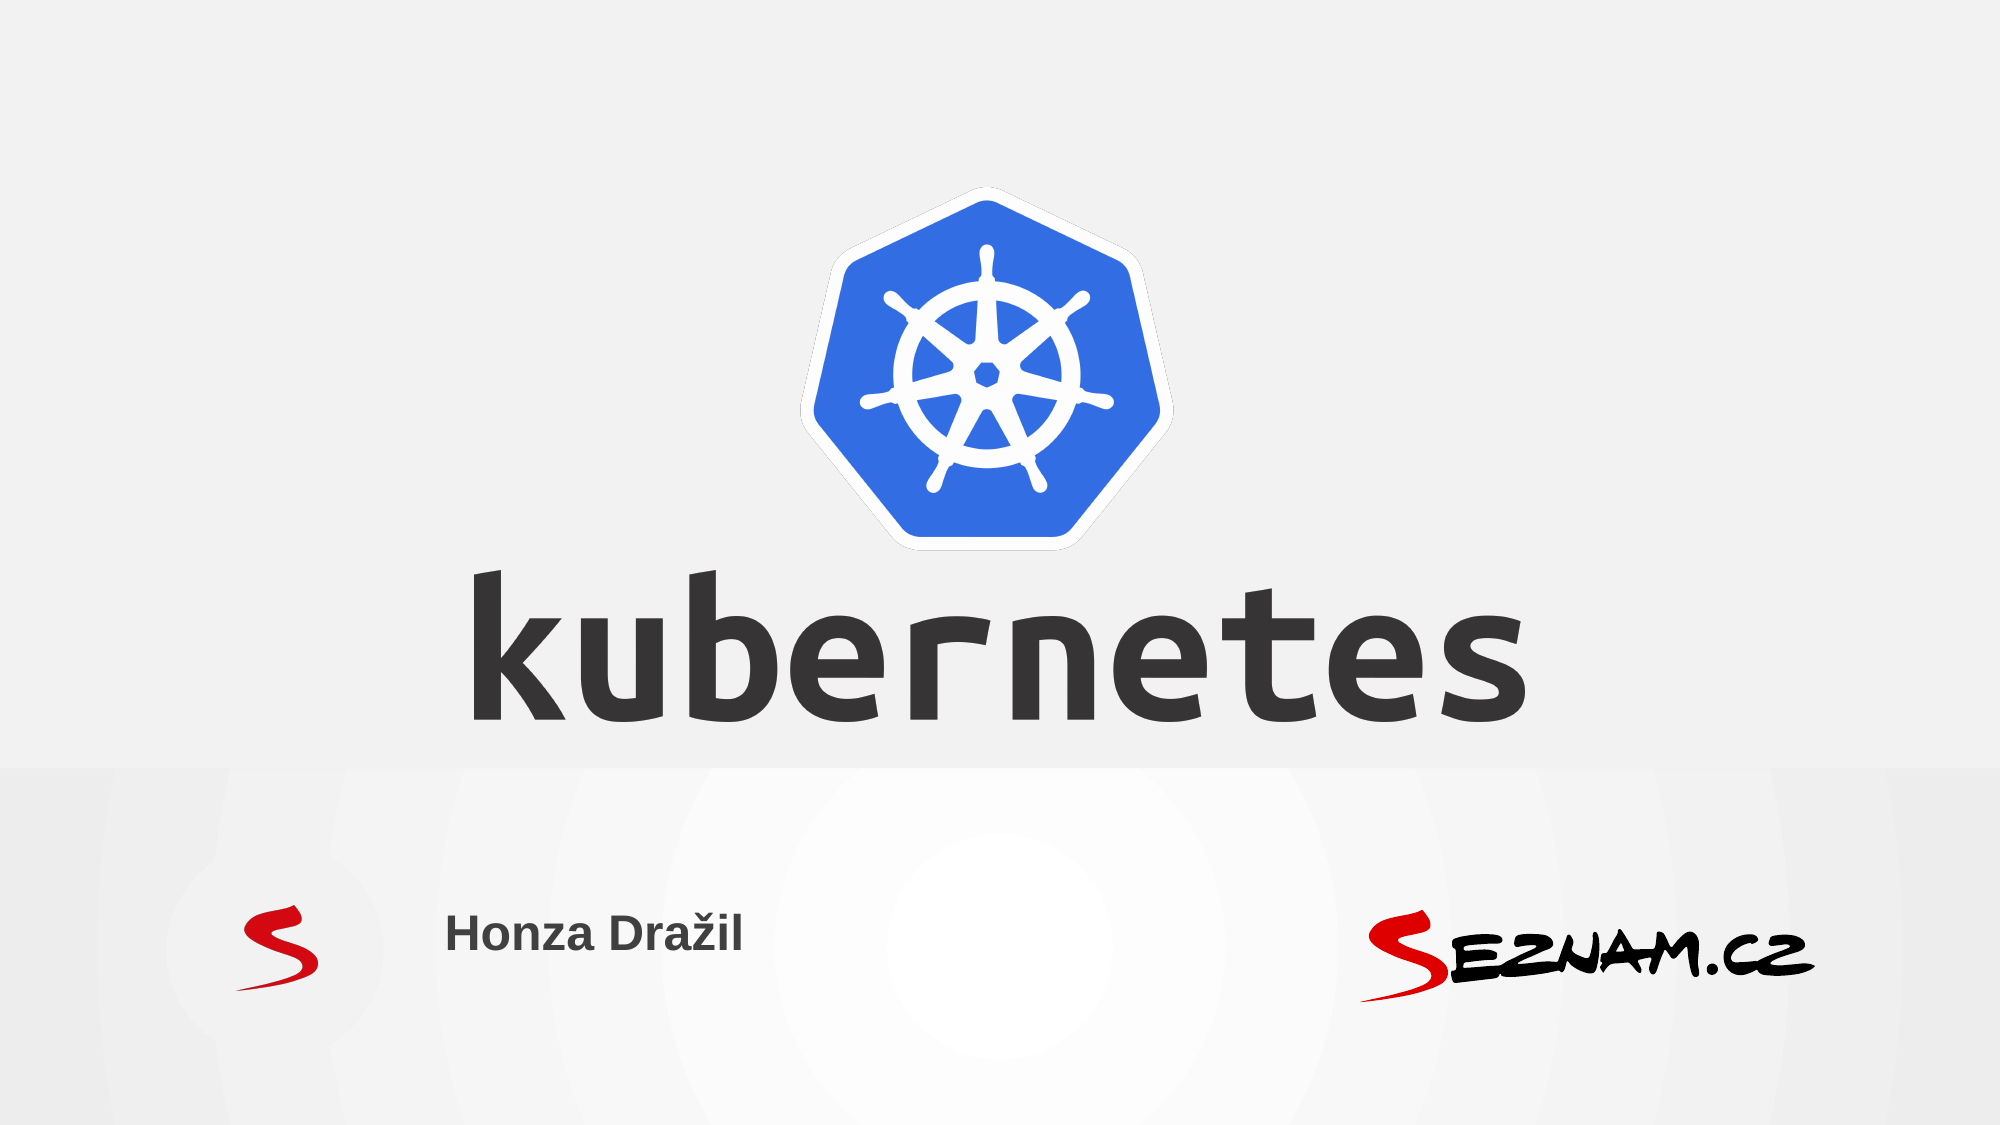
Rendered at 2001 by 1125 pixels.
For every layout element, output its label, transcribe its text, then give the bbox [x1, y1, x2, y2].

picture [236, 905, 318, 991]
picture [474, 187, 1525, 722]
text_box [0, 0, 2000, 1125]
text_box Honza Dražil [429, 899, 1275, 963]
picture [1360, 910, 1816, 1003]
